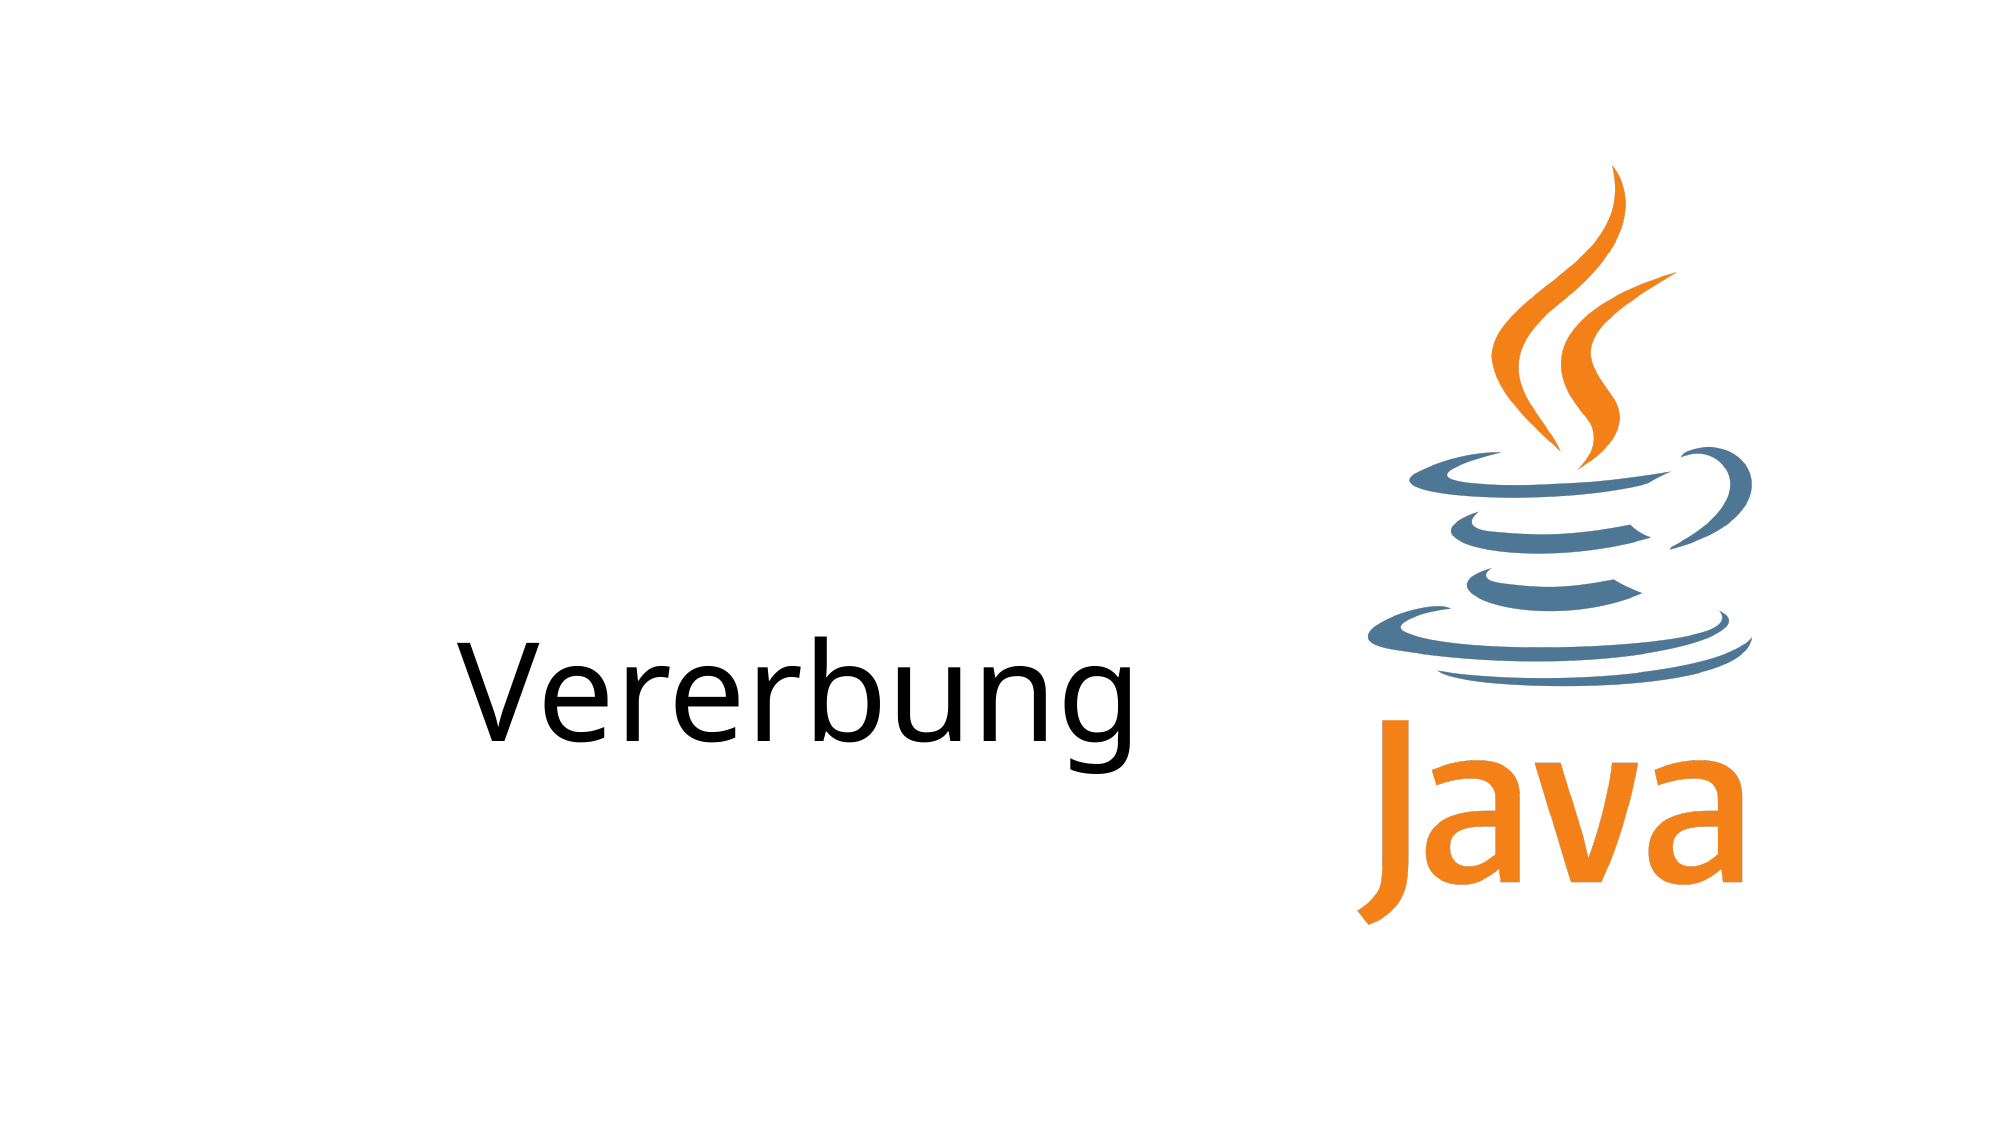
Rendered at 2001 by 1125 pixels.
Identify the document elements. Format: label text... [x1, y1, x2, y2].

title Vererbung [128, 254, 1158, 779]
picture [1357, 165, 1764, 936]
